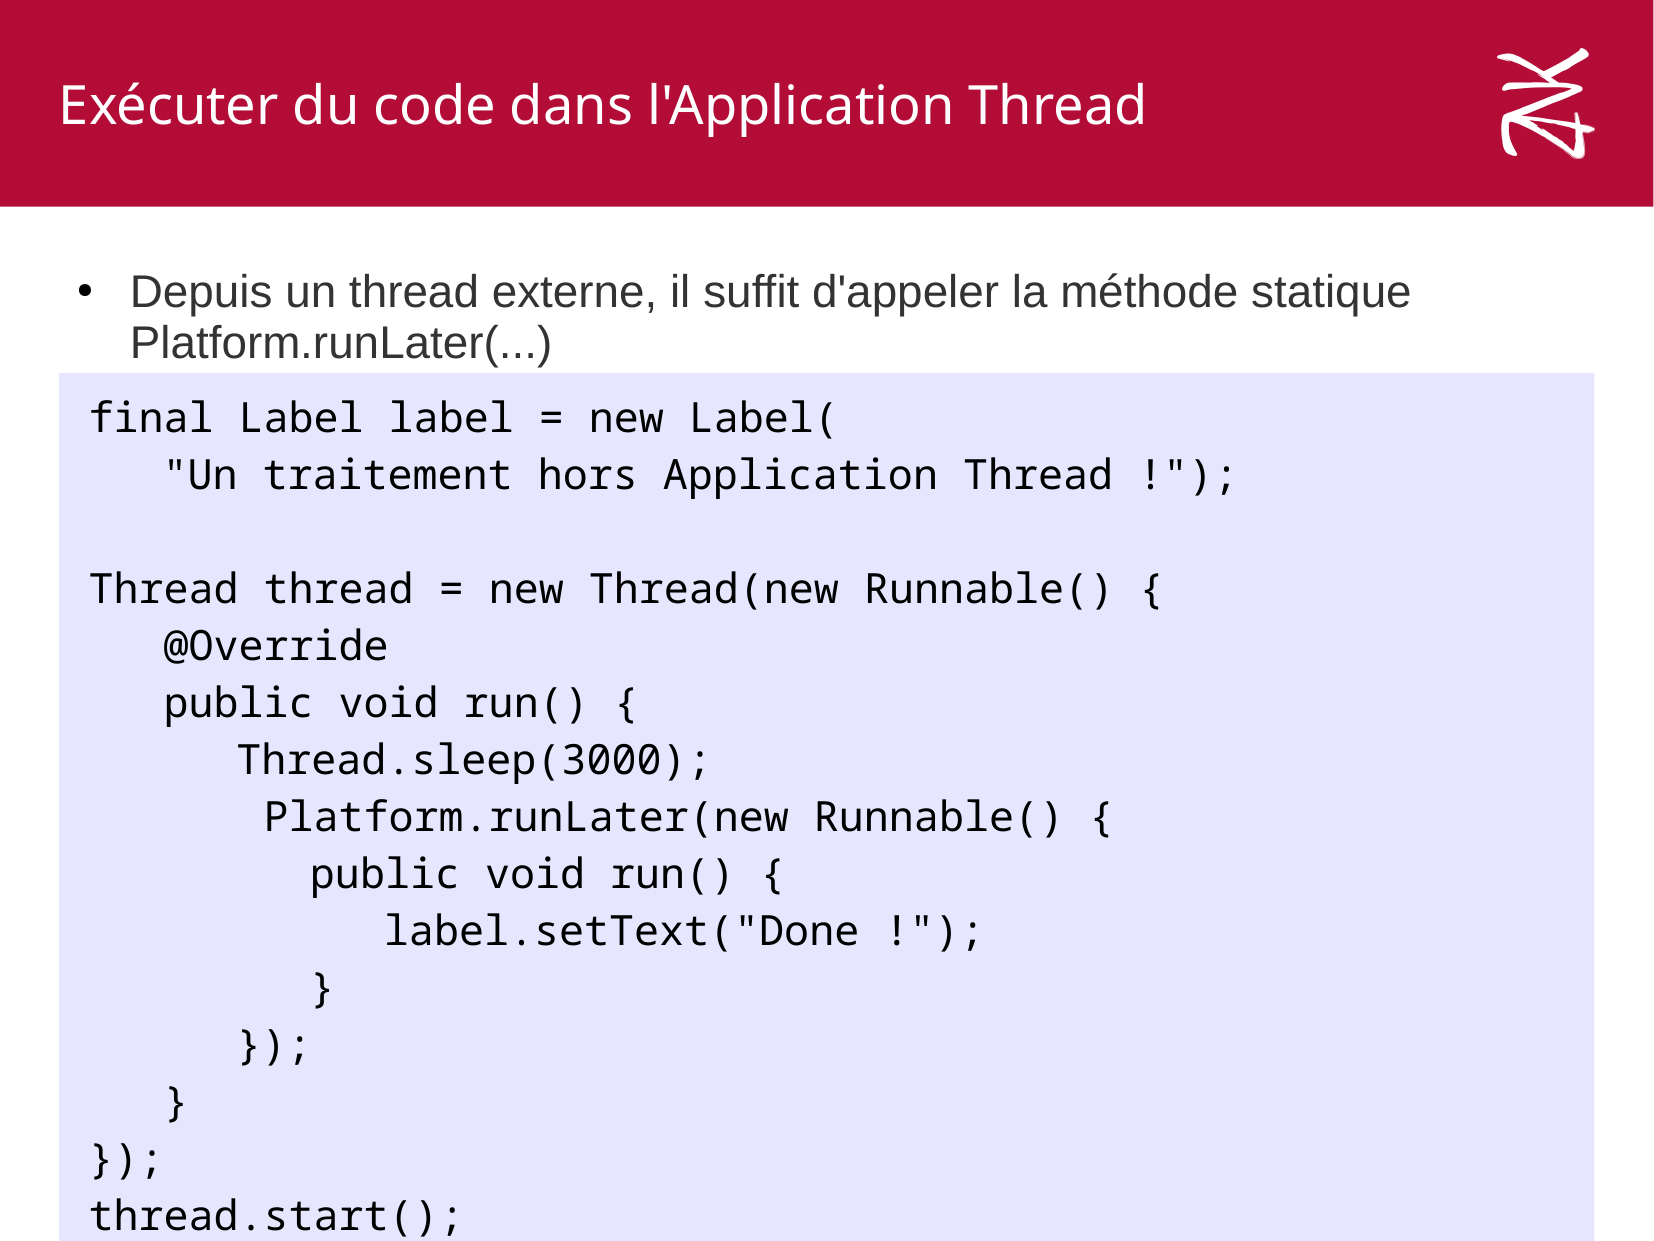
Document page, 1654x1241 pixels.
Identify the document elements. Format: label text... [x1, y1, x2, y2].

list Depuis un thread externe, il suffit d'appeler la méthode statique Platform.runLater(...) [59, 265, 1595, 373]
text_box final Label label = new Label( "Un traitement hors Application Thread !"); Thread thread = new Thread(new Runnable() { @Override public void run() { Thread.sleep(3000); Platform.runLater(new Runnable() { public void run() { label.setText("Done !"); } }); } }); thread.start(); [59, 373, 1595, 1179]
title Exécuter du code dans l'Application Thread [59, 29, 1595, 178]
